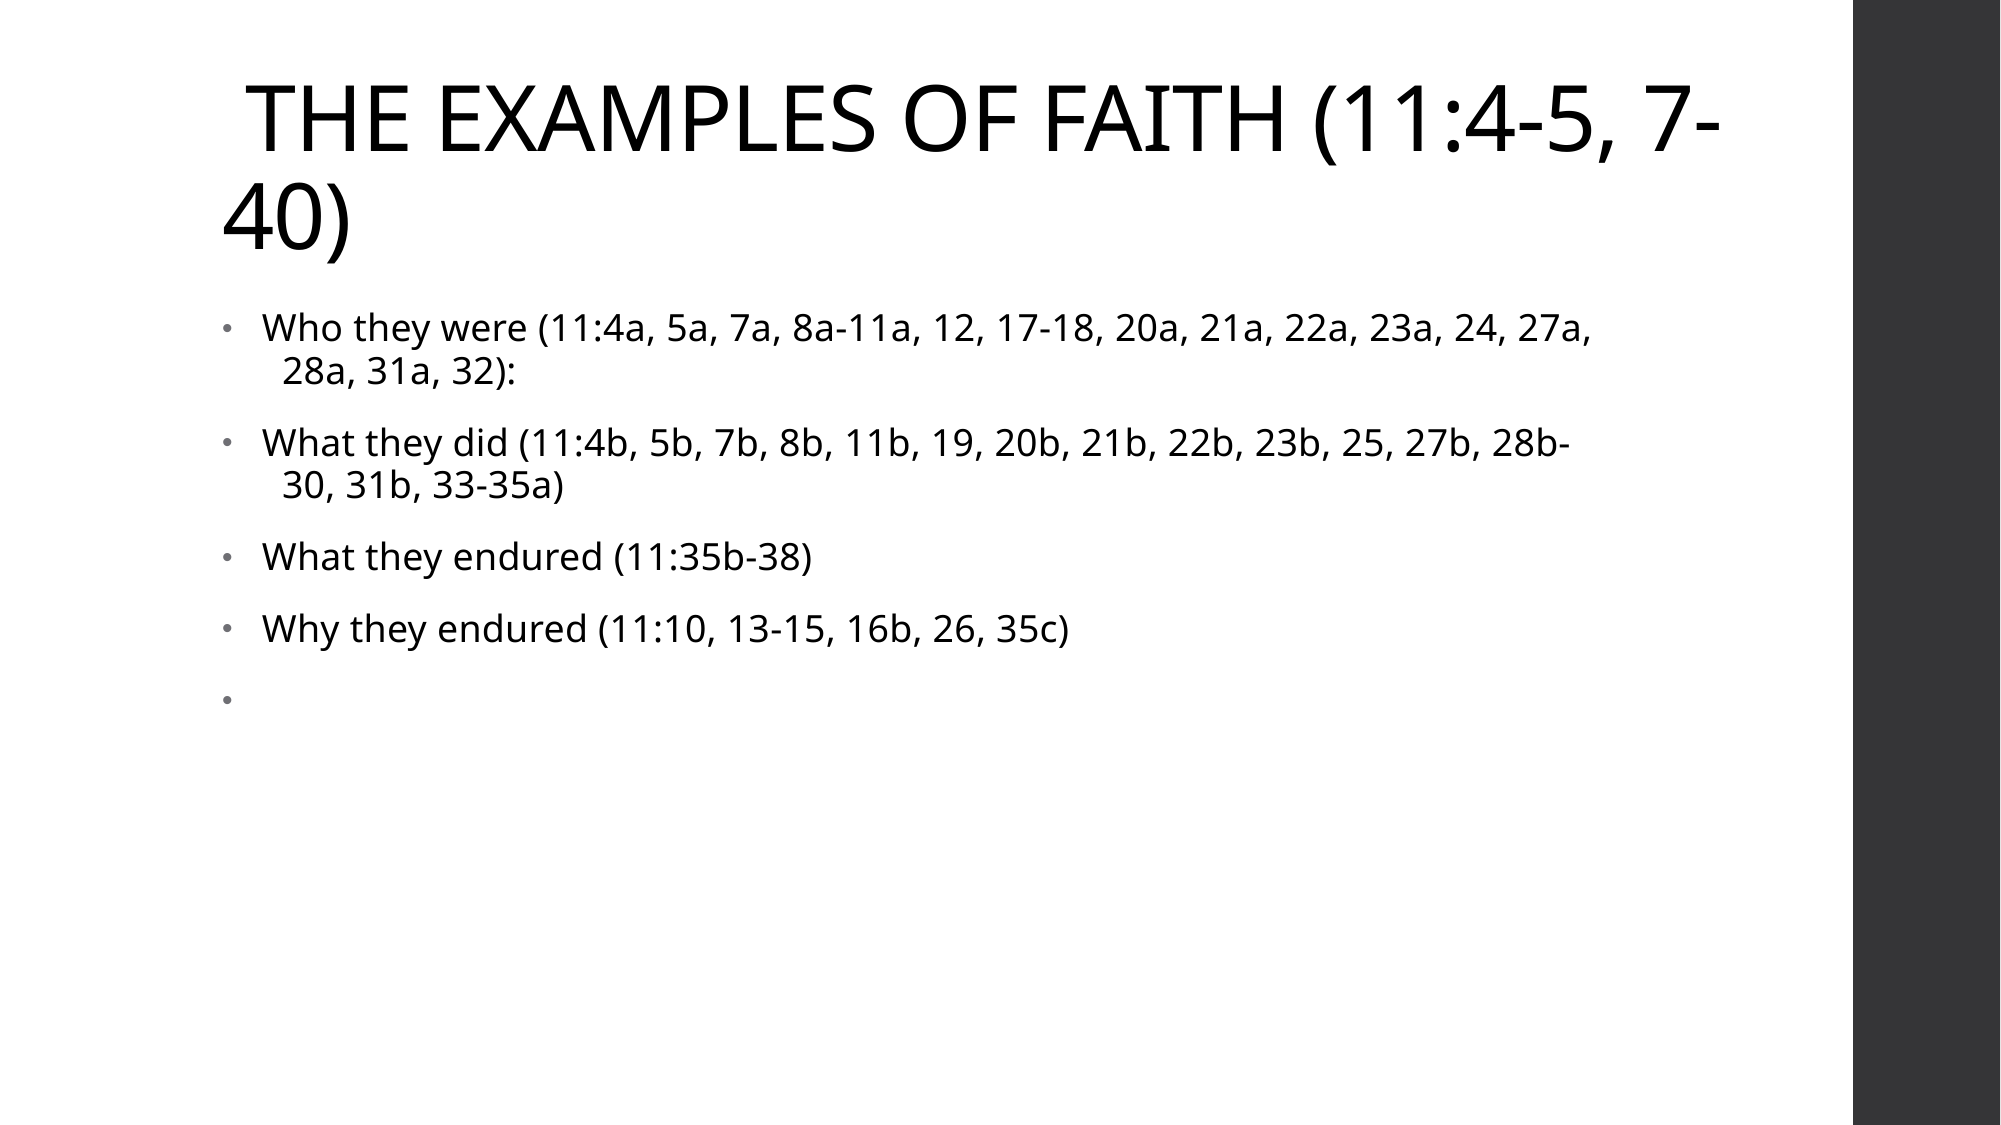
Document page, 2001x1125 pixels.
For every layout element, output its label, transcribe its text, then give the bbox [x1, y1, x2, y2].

title THE EXAMPLES OF FAITH (11:4-5, 7-40) [206, 60, 1797, 278]
list Who they were (11:4a, 5a, 7a, 8a-11a, 12, 17-18, 20a, 21a, 22a, 23a, 24, 27a, 28a, 31a, 32): What they did (11:4b, 5b, 7b, 8b, 11b, 19, 20b, 21b, 22b, 23b, 25, 27b, 28b-30, 31b, 33-35a) What they endured (11:35b-38) Why they endured (11:10, 13-15, 16b, 26, 35c) [206, 299, 1617, 1014]
